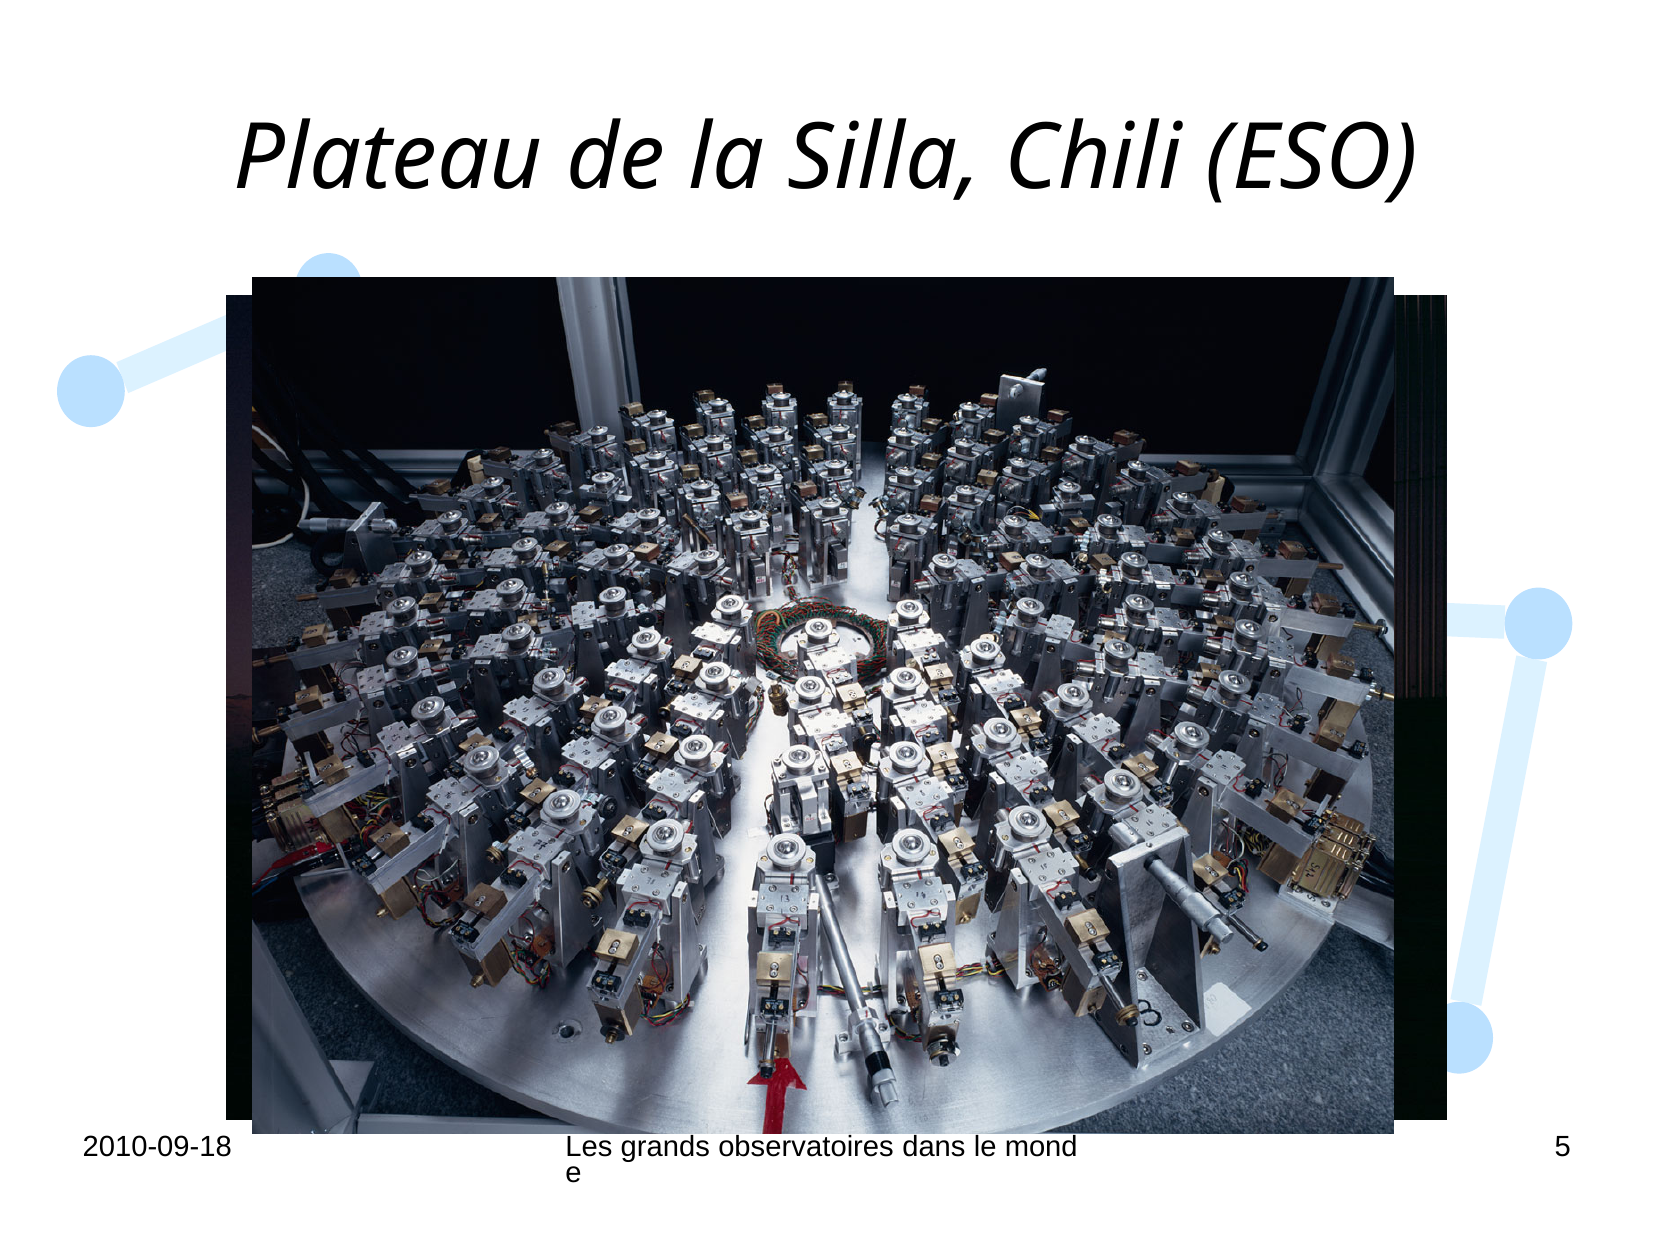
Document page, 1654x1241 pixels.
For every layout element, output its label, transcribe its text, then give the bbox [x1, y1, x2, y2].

picture [226, 277, 1447, 1134]
title Plateau de la Silla, Chili (ESO) [82, 23, 1571, 283]
